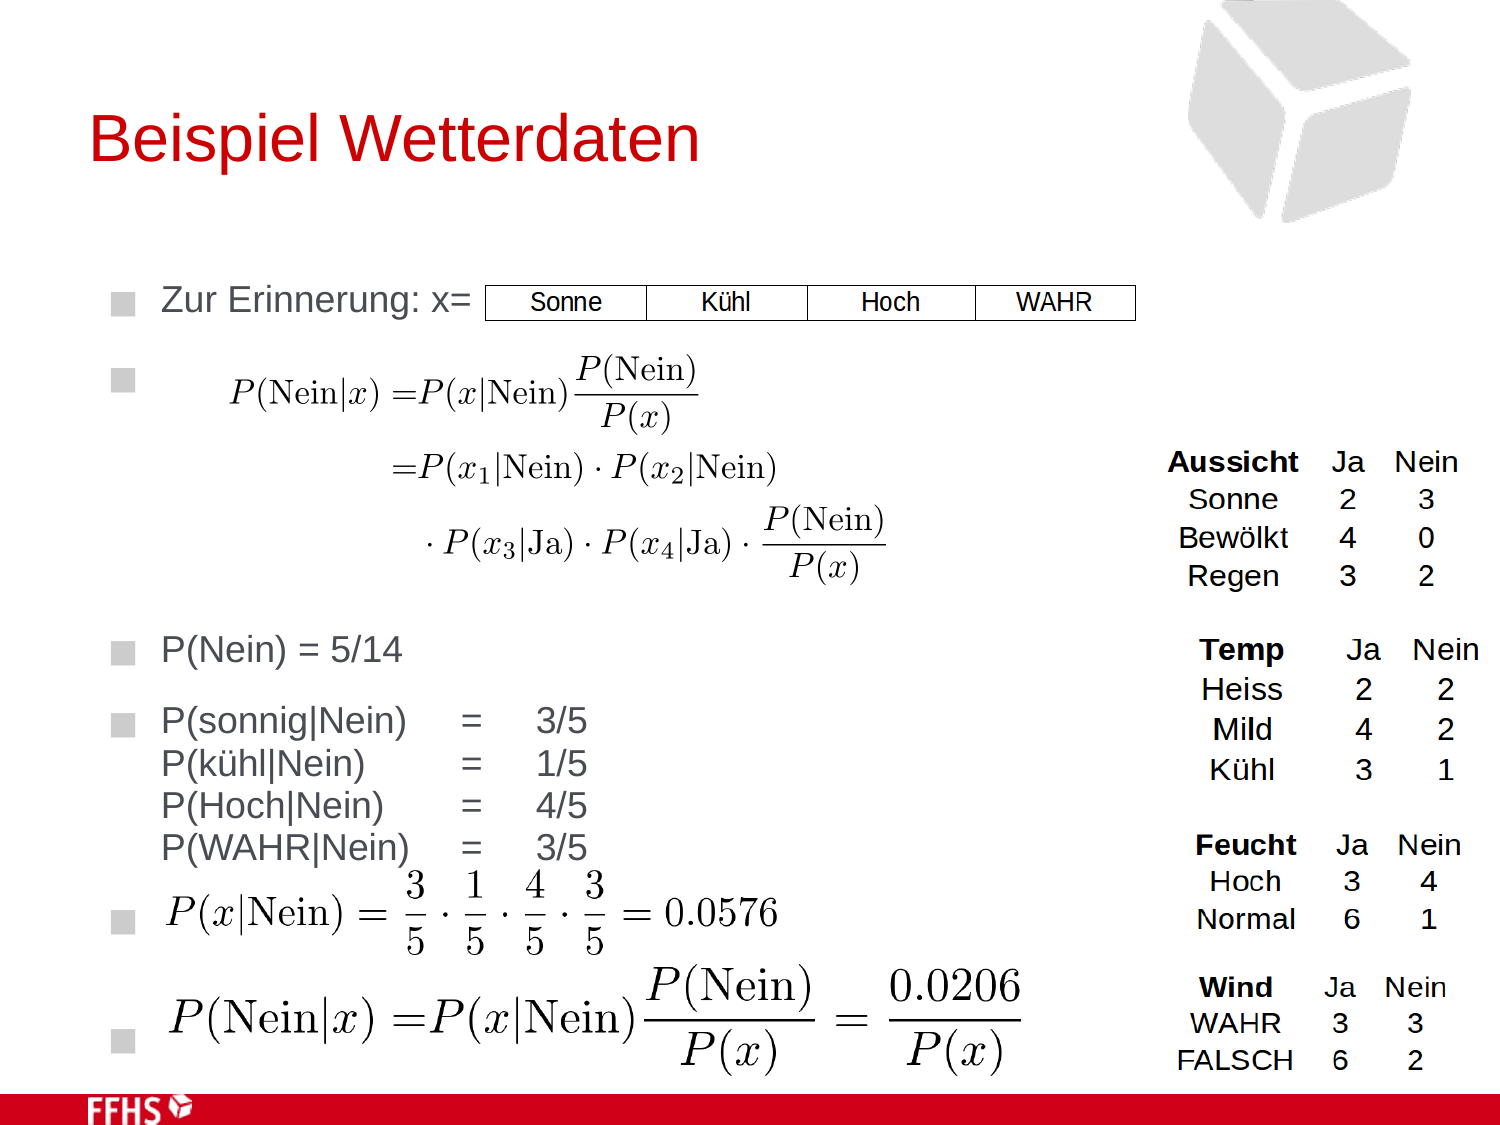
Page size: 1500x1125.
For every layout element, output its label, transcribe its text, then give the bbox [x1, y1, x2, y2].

picture [165, 869, 777, 955]
picture [1153, 434, 1467, 597]
picture [1182, 821, 1484, 945]
list Zur Erinnerung: x= P(Nein) = 5/14 P(sonnig|Nein) = 3/5 P(kühl|Nein) = 1/5 P(Hoch|Nein) = 4/5 P(WAHR|Nein) = 3/5 [90, 278, 1412, 1096]
picture [1188, 0, 1411, 223]
picture [479, 278, 1140, 324]
title Beispiel Wetterdaten [88, 56, 1176, 220]
picture [1163, 971, 1460, 1080]
picture [229, 354, 886, 586]
picture [0, 1094, 1500, 1125]
picture [1183, 624, 1490, 795]
picture [168, 964, 1021, 1077]
